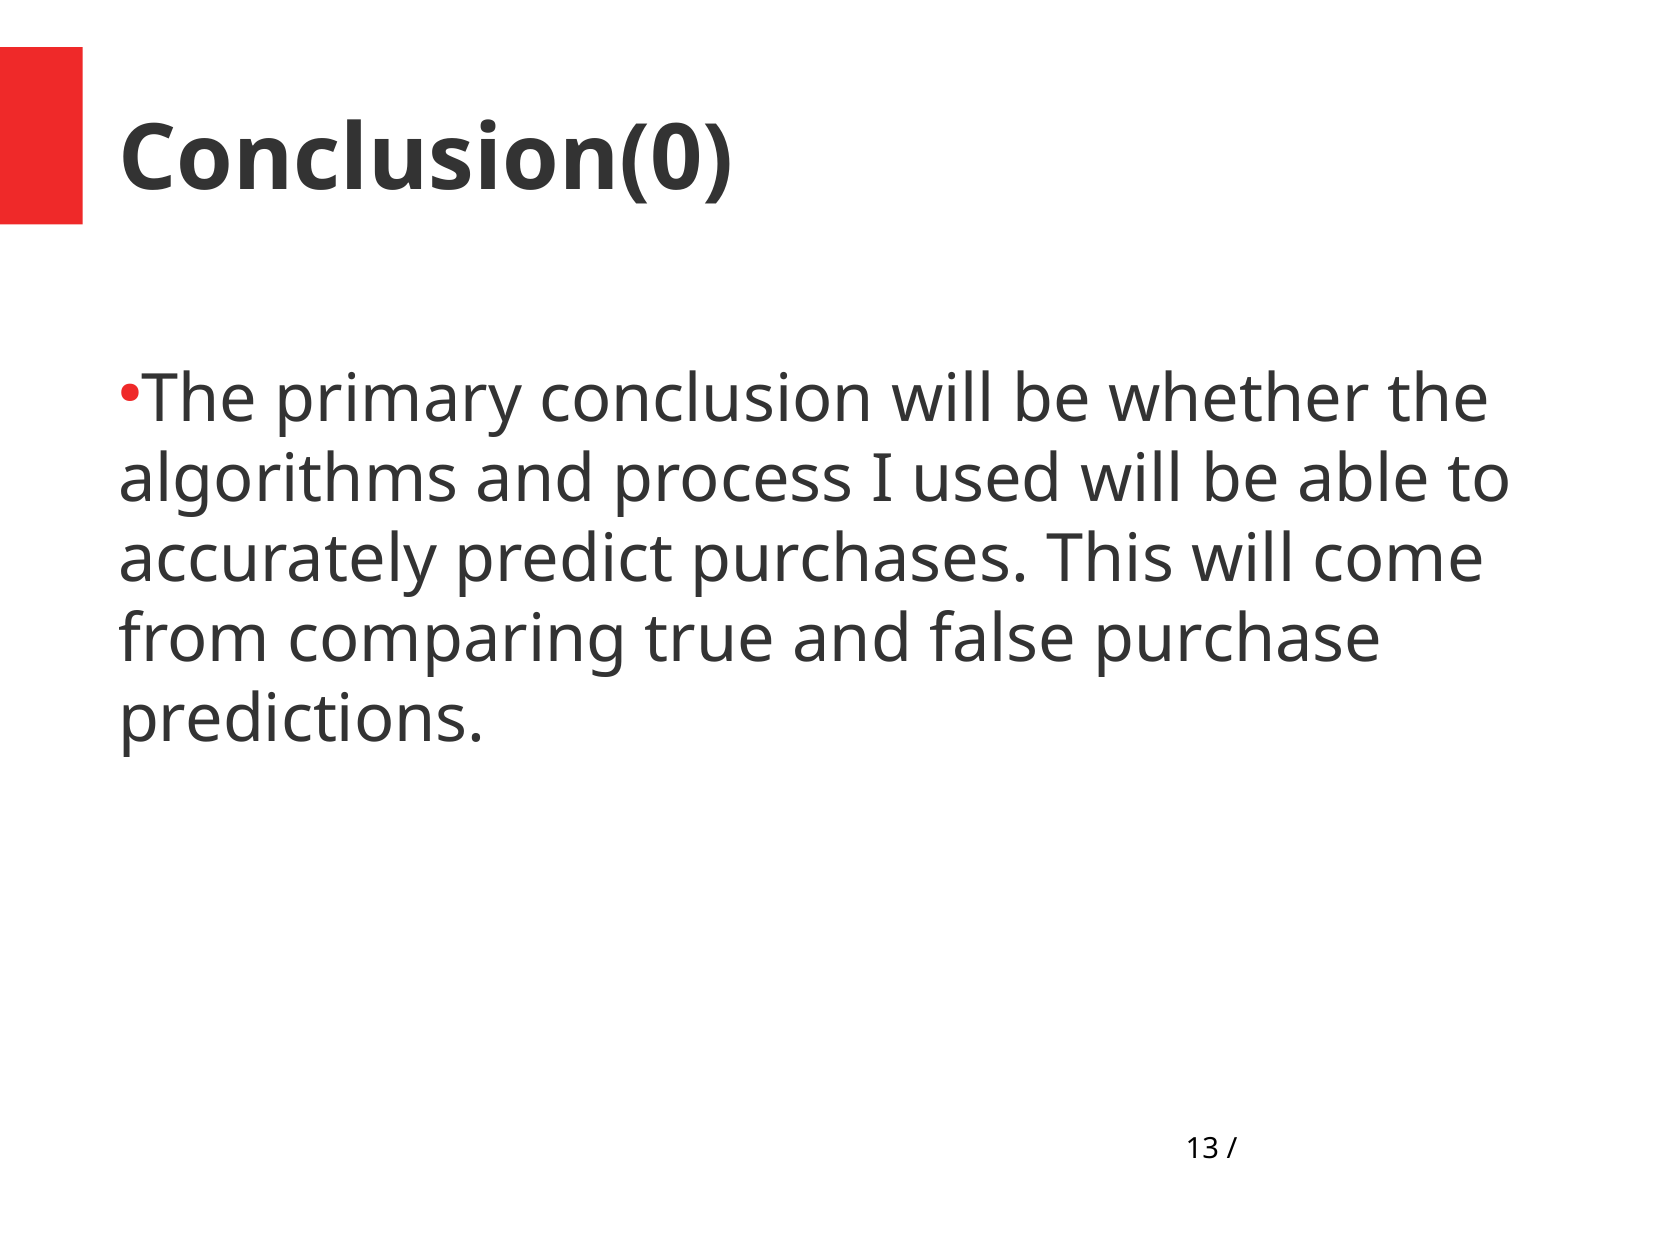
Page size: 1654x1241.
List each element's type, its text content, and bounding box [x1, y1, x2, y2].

text_box / [1185, 1129, 1571, 1216]
list The primary conclusion will be whether the algorithms and process I used will be able to accurately predict purchases. This will come from comparing true and false purchase predictions. [118, 354, 1536, 1074]
title Conclusion(0) [118, 49, 1571, 257]
